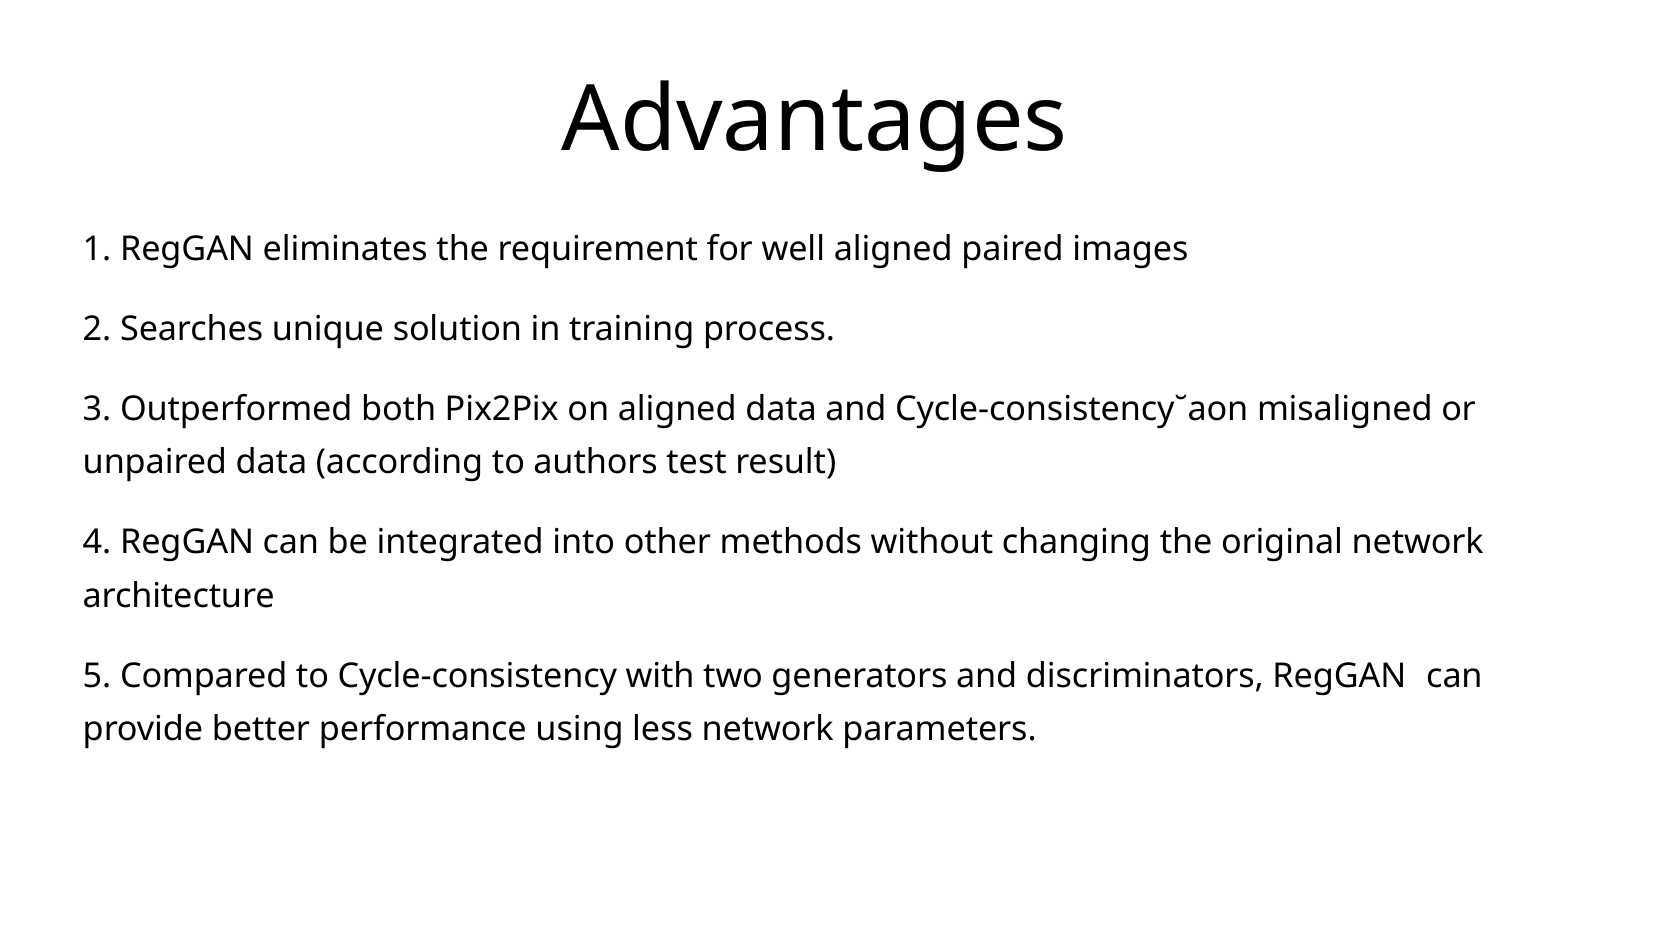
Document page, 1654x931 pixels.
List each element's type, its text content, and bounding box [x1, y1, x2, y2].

list 1. RegGAN eliminates the requirement for well aligned paired images 2. Searches unique solution in training process. 3. Outperformed both Pix2Pix on aligned data and Cycle-consistency˘aon misaligned or unpaired data (according to authors test result) 4. RegGAN can be integrated into other methods without changing the original network architecture 5. Compared to Cycle-consistency with two generators and discriminators, RegGAN can provide better performance using less network parameters. [82, 217, 1571, 758]
title Advantages [82, 37, 1571, 193]
